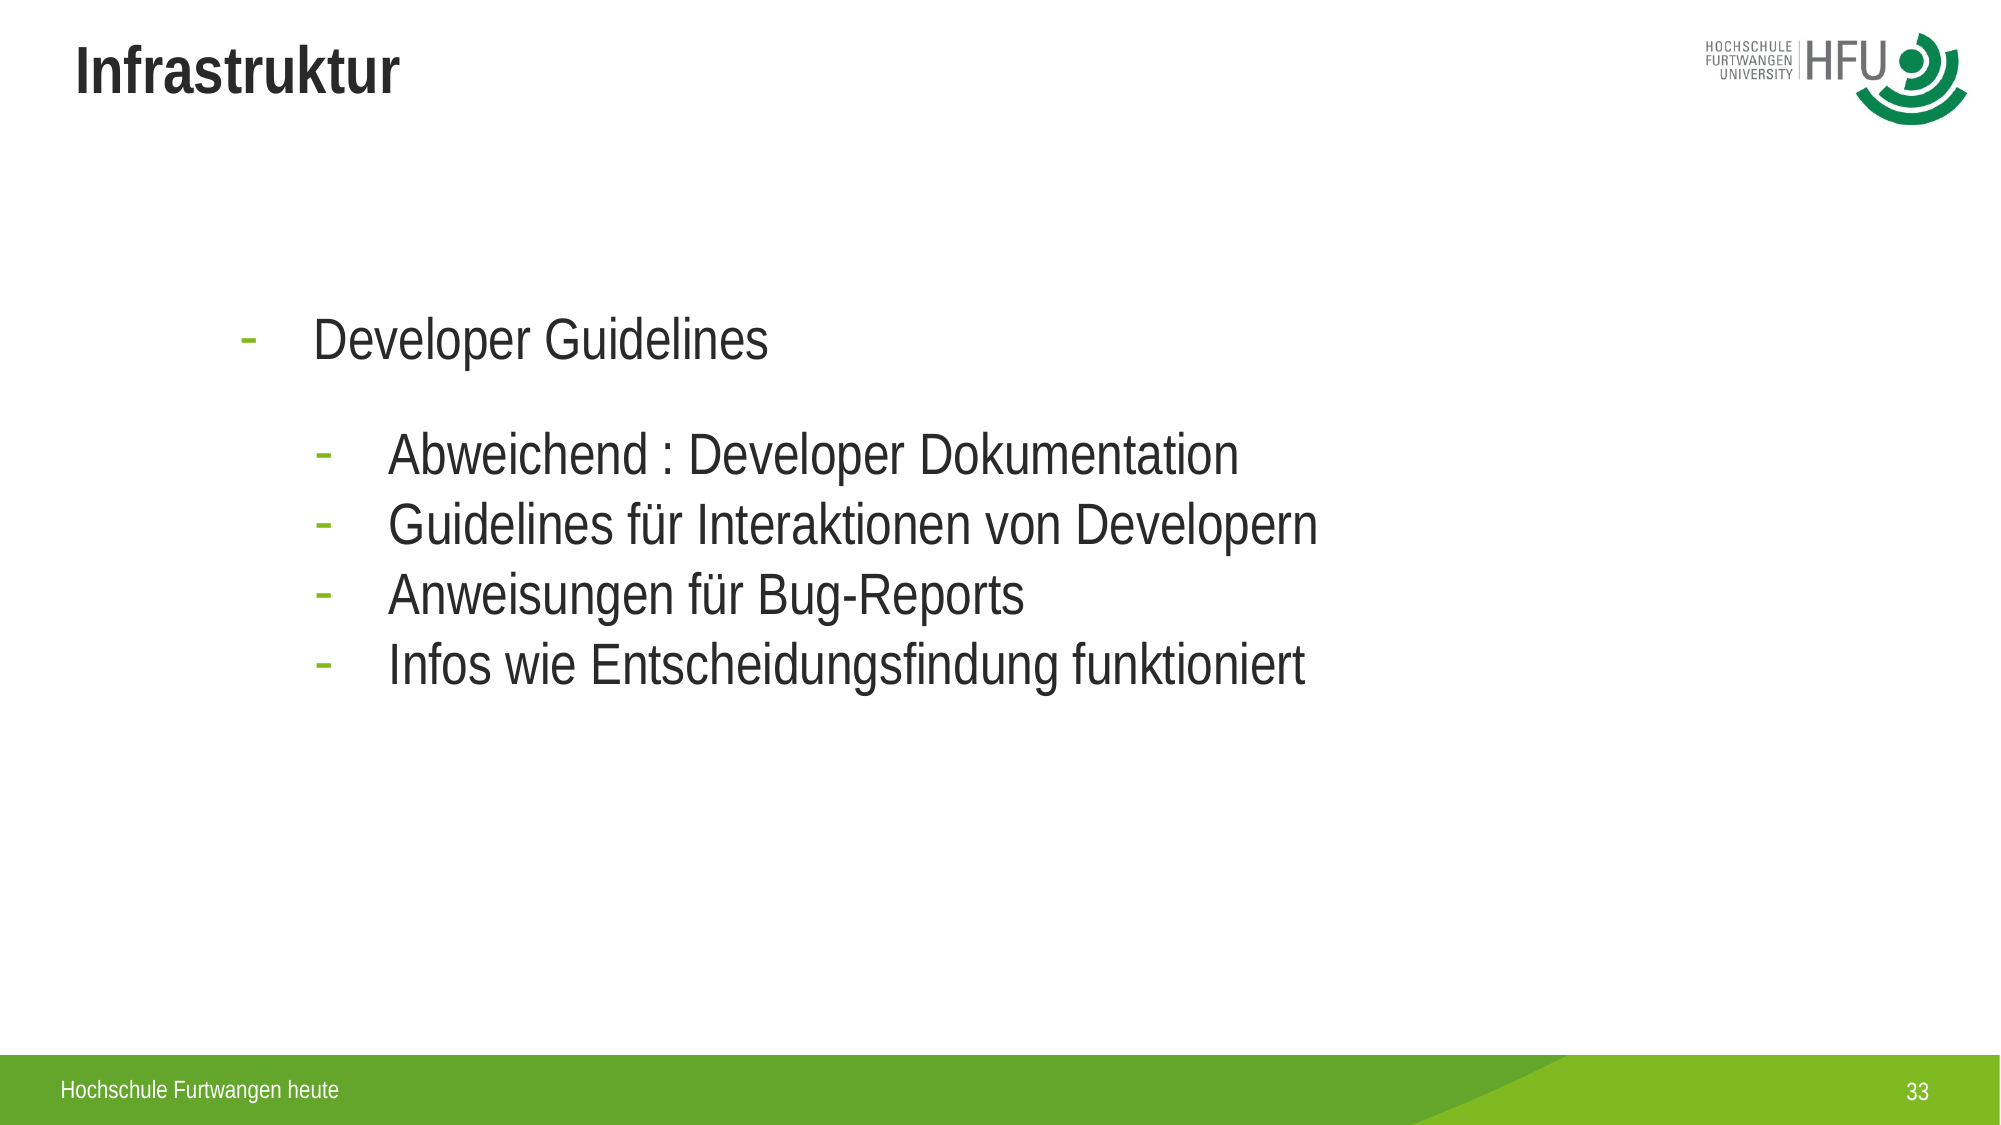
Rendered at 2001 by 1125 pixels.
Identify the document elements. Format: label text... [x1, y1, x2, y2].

picture [1689, 19, 1981, 137]
picture [0, 1055, 2000, 1125]
text_box Developer Guidelines Abweichend : Developer Dokumentation Guidelines für Interaktionen von Developern Anweisungen für Bug-Reports Infos wie Entscheidungsfindung funktioniert [149, 248, 1640, 830]
text_box Hochschule Furtwangen heute [60, 1058, 985, 1119]
text_box <number> [1672, 1057, 1945, 1124]
text_box Infrastruktur [60, 28, 1591, 102]
